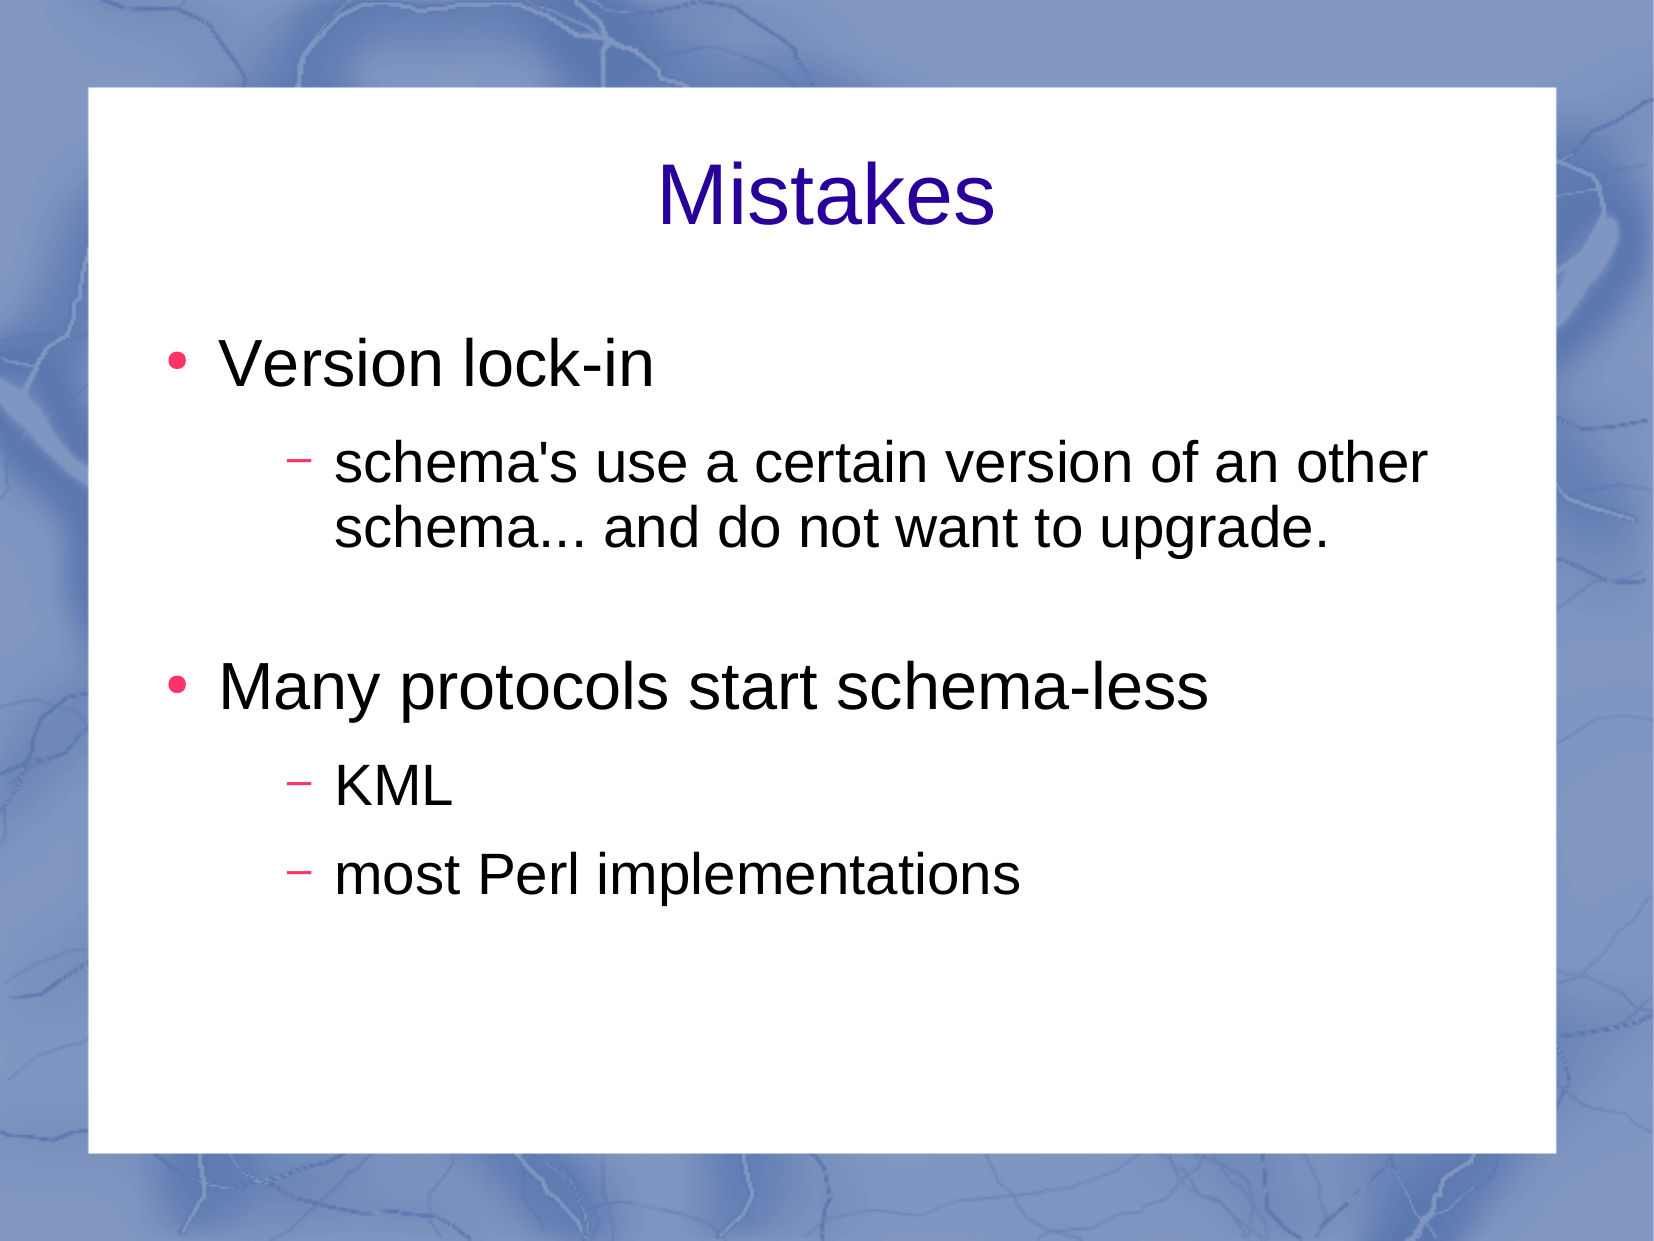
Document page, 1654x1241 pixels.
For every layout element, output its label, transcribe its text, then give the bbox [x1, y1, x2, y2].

picture [0, 0, 1654, 1241]
list Version lock-in schema's use a certain version of an other schema... and do not want to upgrade. Many protocols start schema-less KML most Perl implementations [147, 325, 1506, 1145]
title Mistakes [118, 90, 1536, 298]
